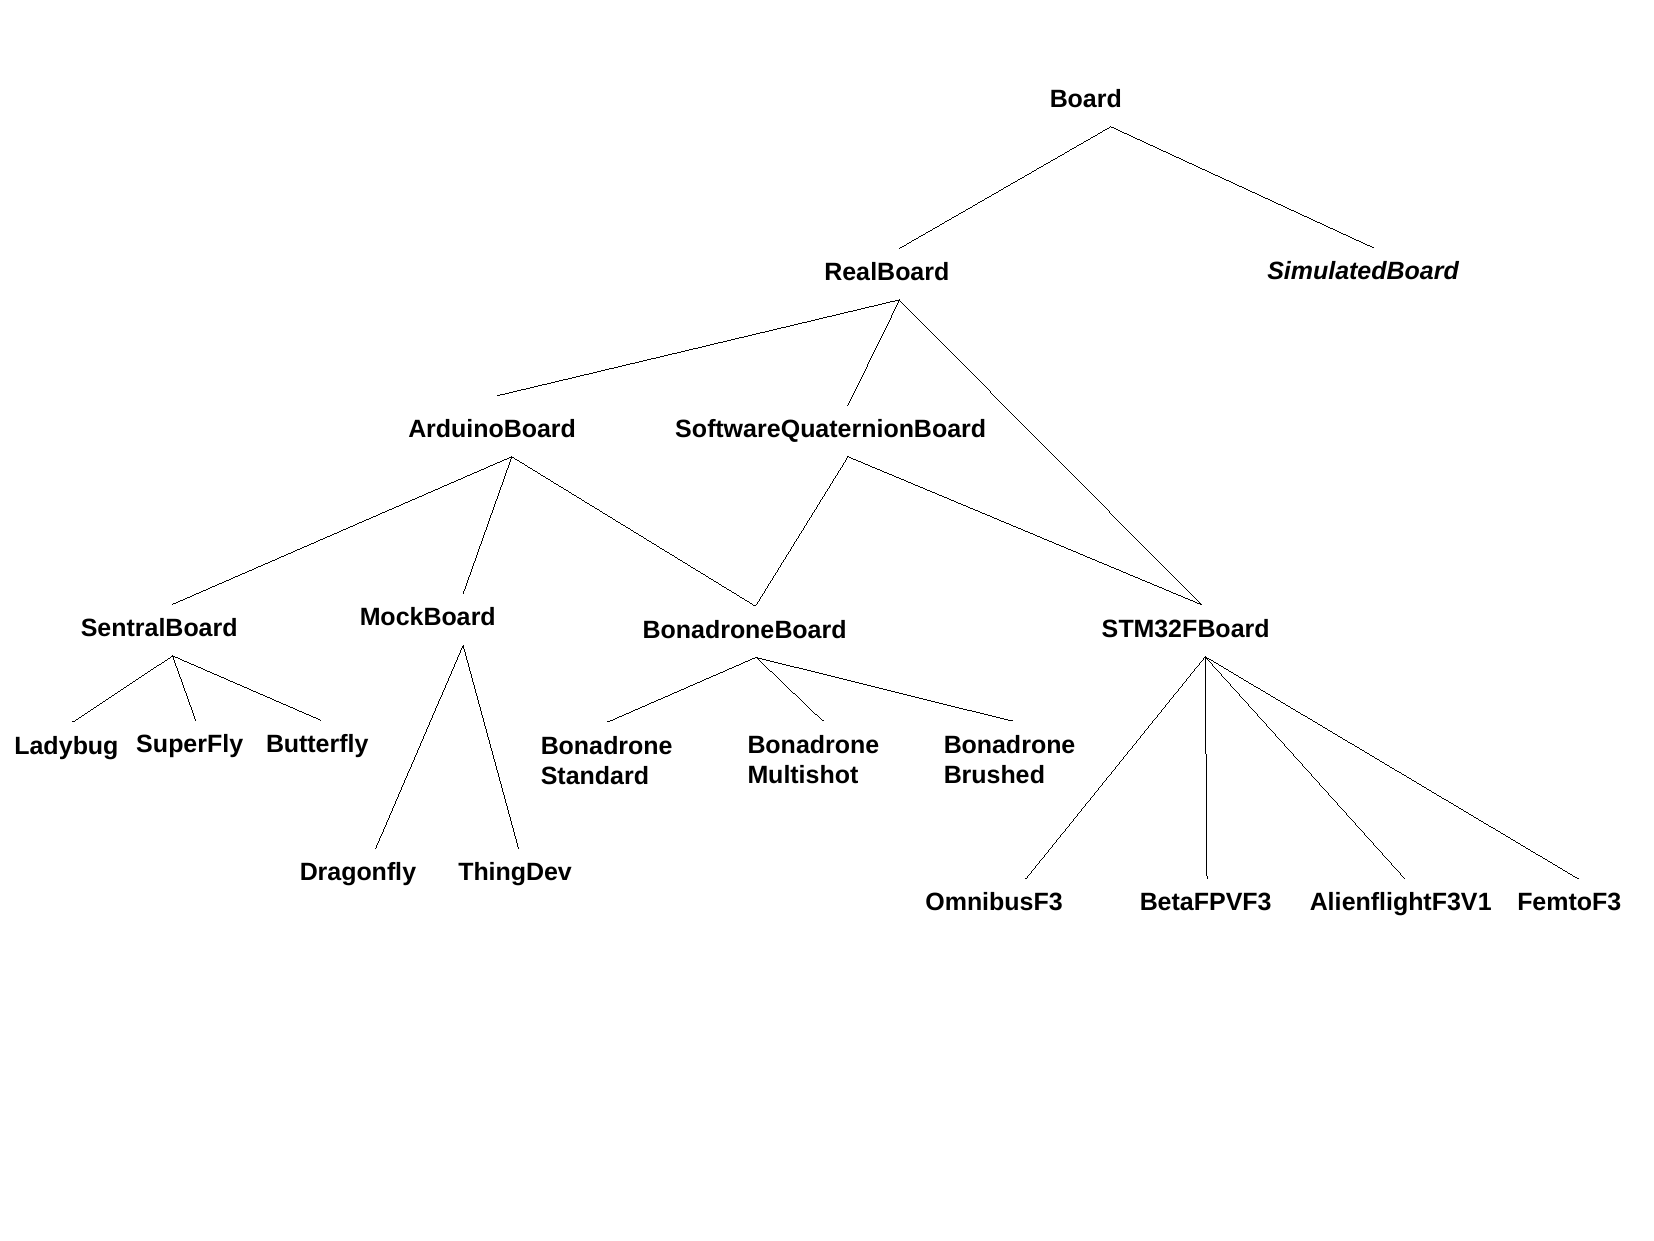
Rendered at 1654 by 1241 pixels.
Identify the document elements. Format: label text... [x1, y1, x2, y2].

text_box BonadroneStandard [526, 721, 690, 774]
text_box Board [1035, 75, 1187, 127]
text_box BetaFPVF3 [1125, 878, 1290, 931]
text_box BonadroneBoard [627, 605, 883, 658]
text_box ThingDev [443, 848, 594, 901]
text_box MockBoard [345, 593, 582, 646]
text_box Butterfly [251, 720, 390, 772]
text_box Bonadrone Multishot [732, 720, 914, 773]
text_box SimulatedBoard [1252, 247, 1495, 299]
text_box Dragonfly [285, 848, 443, 901]
text_box SentralBoard [66, 604, 280, 656]
text_box STM32FBoard [1086, 604, 1318, 657]
text_box SuperFly [121, 720, 251, 772]
text_box RealBoard [809, 248, 990, 300]
text_box Ladybug [0, 721, 146, 774]
text_box ArduinoBoard [393, 405, 630, 457]
text_box FemtoF3 [1502, 878, 1654, 931]
text_box AlienflightF3V1 [1294, 878, 1502, 931]
text_box OmnibusF3 [910, 878, 1125, 931]
text_box SoftwareQuaternionBoard [660, 405, 1036, 457]
text_box Bonadrone Brushed [929, 720, 1096, 773]
